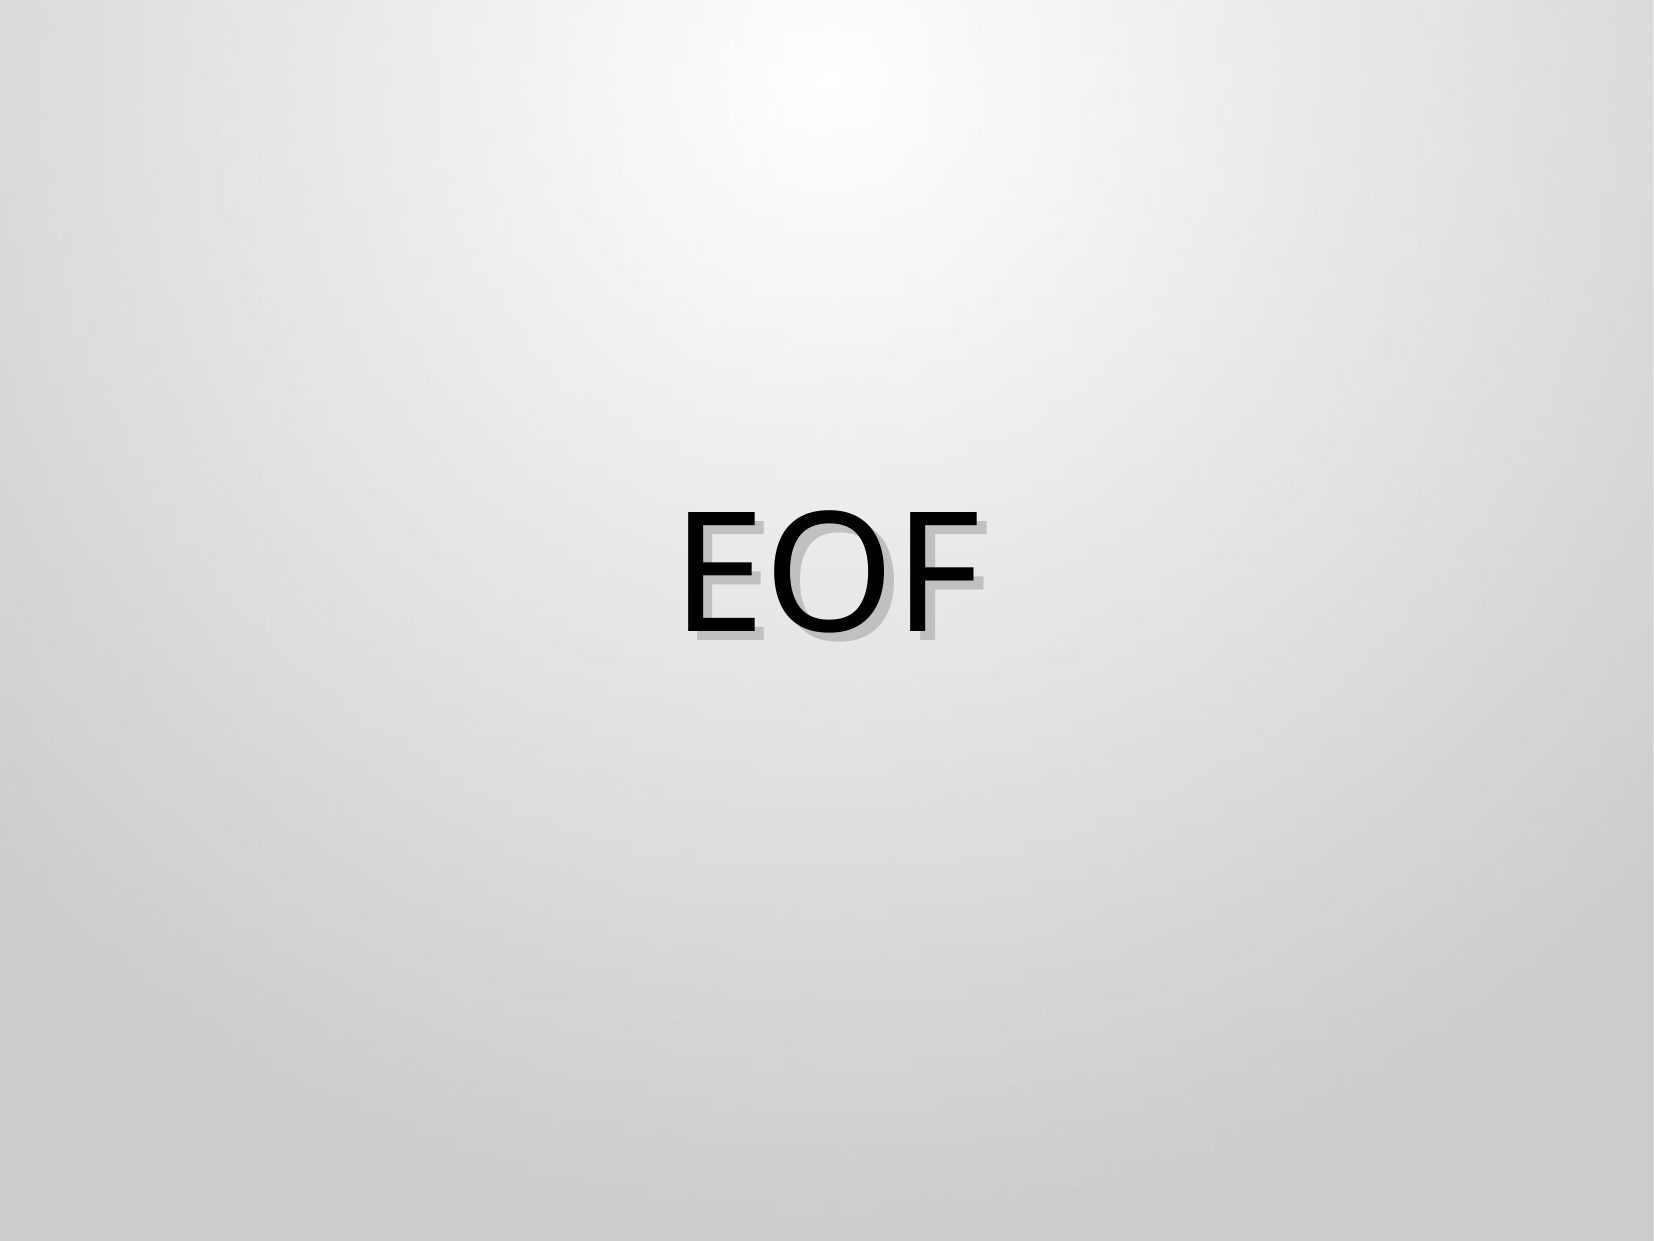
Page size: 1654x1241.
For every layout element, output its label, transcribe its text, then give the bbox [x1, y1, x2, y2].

title EOF [82, 466, 1571, 667]
picture [0, 0, 1654, 1241]
